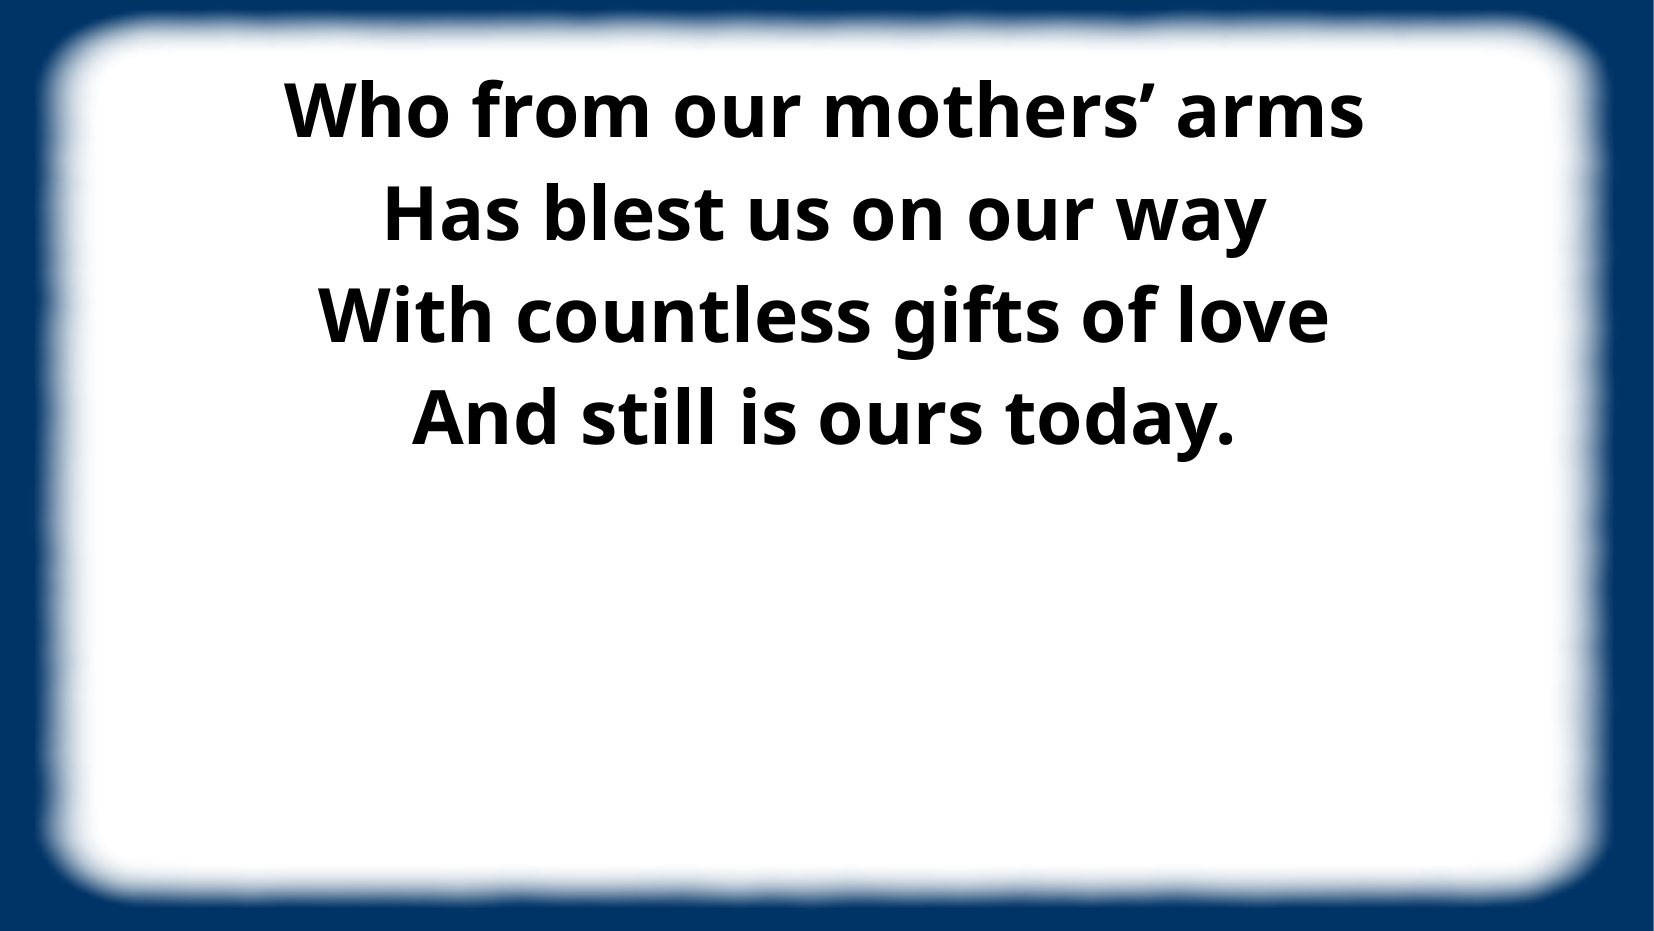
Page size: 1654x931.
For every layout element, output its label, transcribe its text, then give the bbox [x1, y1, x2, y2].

text_box Who from our mothers’ arms Has blest us on our way With countless gifts of love And still is ours today. [75, 50, 1576, 465]
picture [0, 0, 1654, 931]
